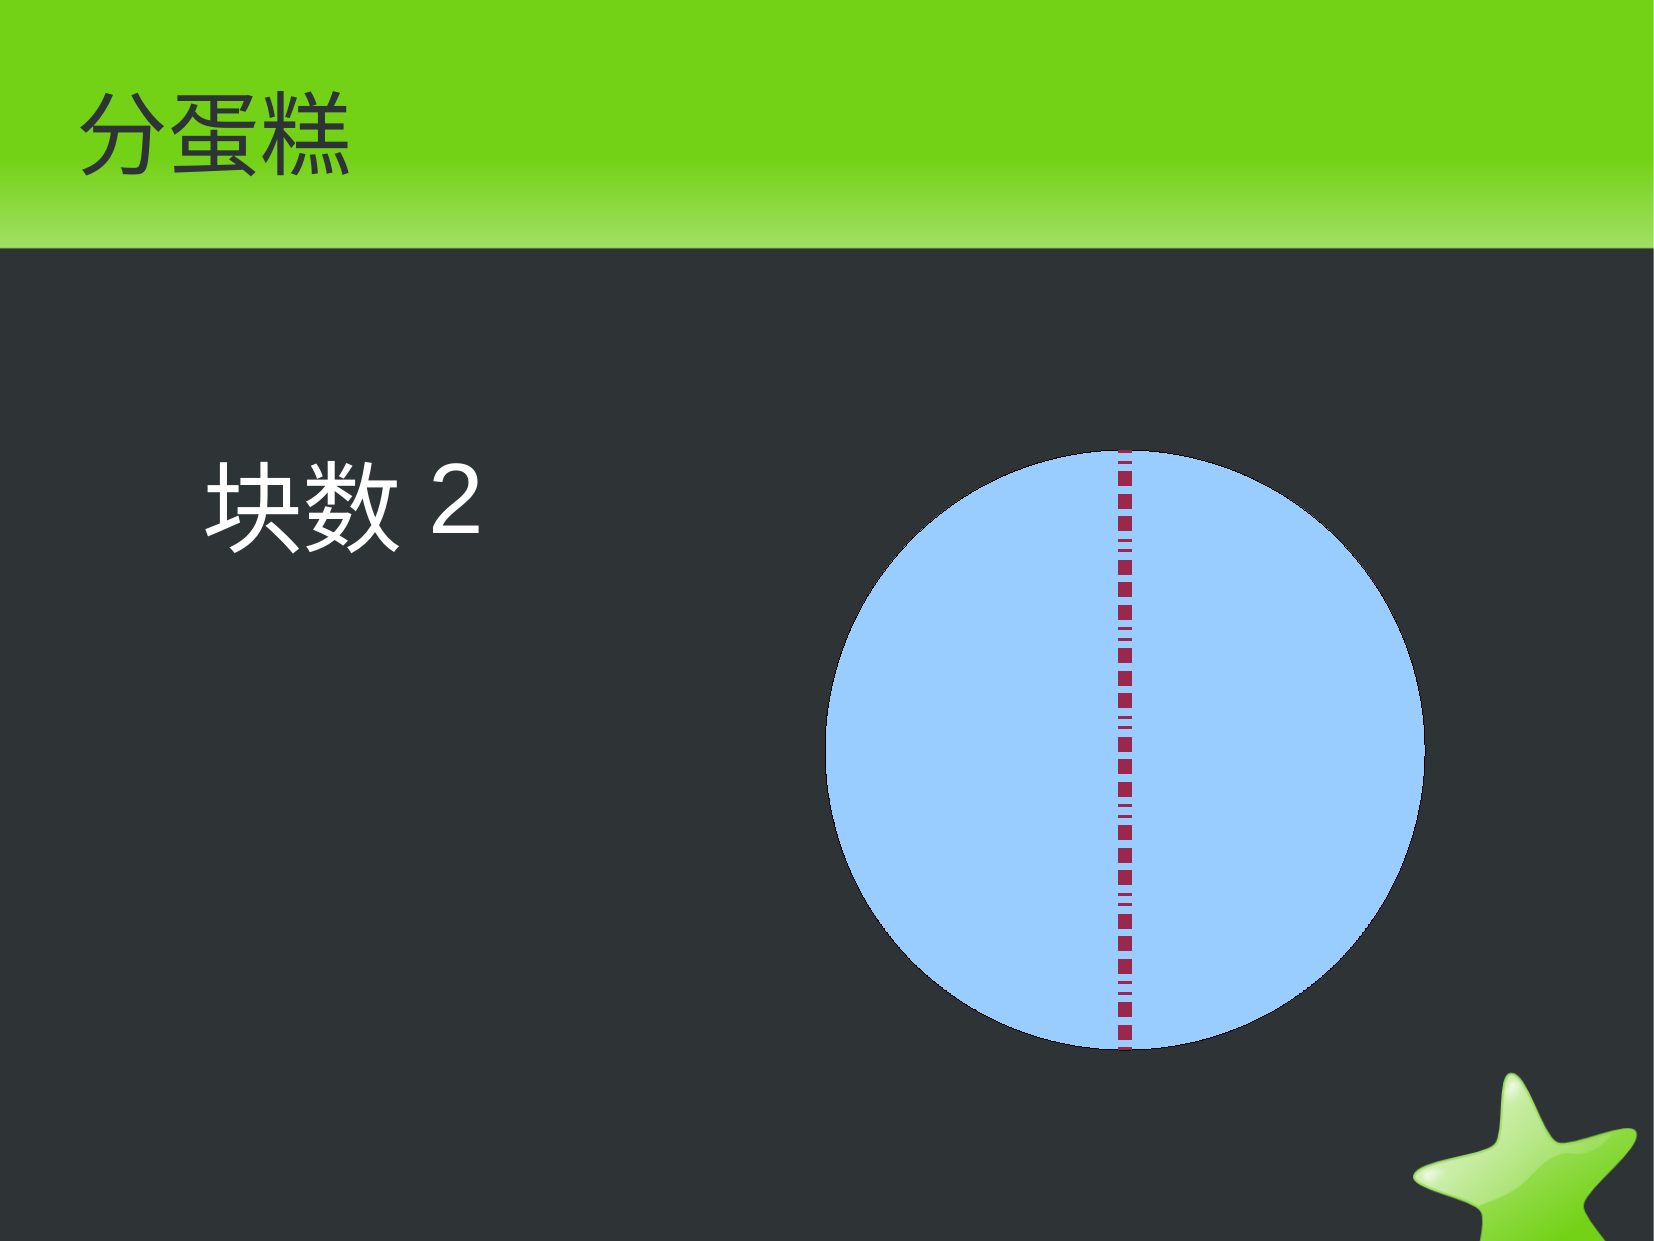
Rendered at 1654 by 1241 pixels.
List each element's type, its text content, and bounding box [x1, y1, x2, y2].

text_box [825, 450, 1426, 1050]
picture [0, 0, 1654, 1241]
title 分蛋糕 [76, 29, 1565, 237]
text_box 块数 [187, 431, 418, 563]
text_box <number> [413, 435, 899, 563]
